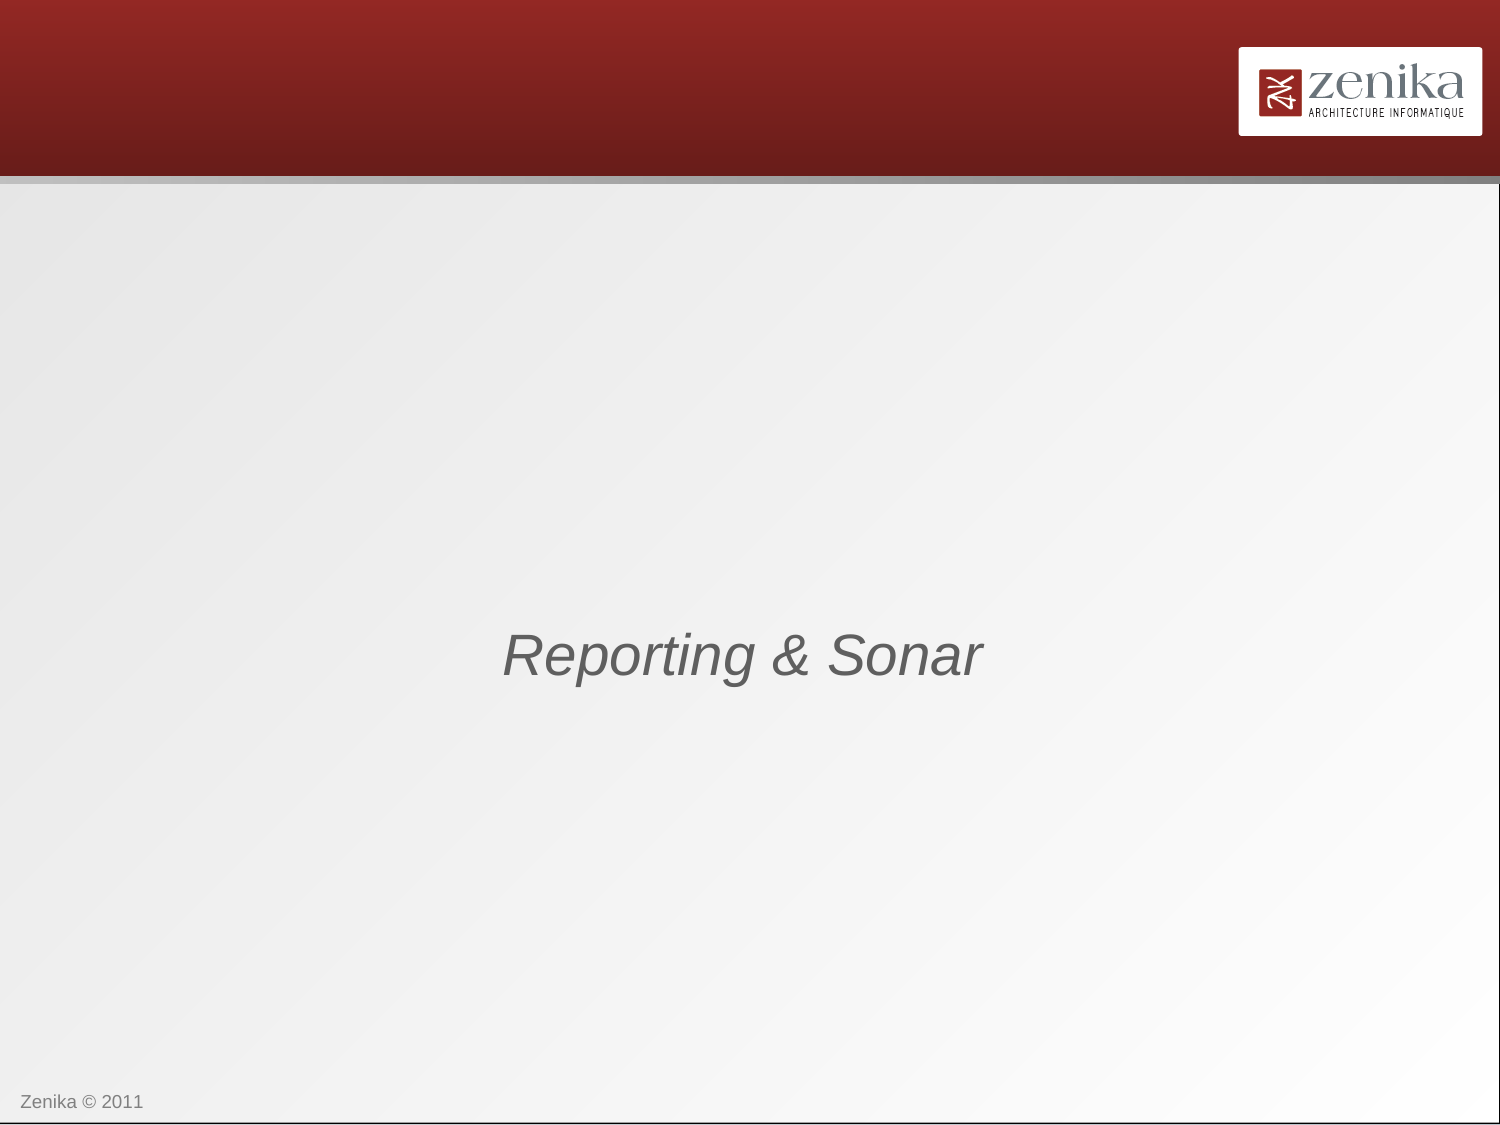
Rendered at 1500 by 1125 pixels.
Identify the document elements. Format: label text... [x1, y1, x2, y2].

subtitle Reporting & Sonar [50, 249, 1435, 1079]
picture [1257, 58, 1464, 125]
